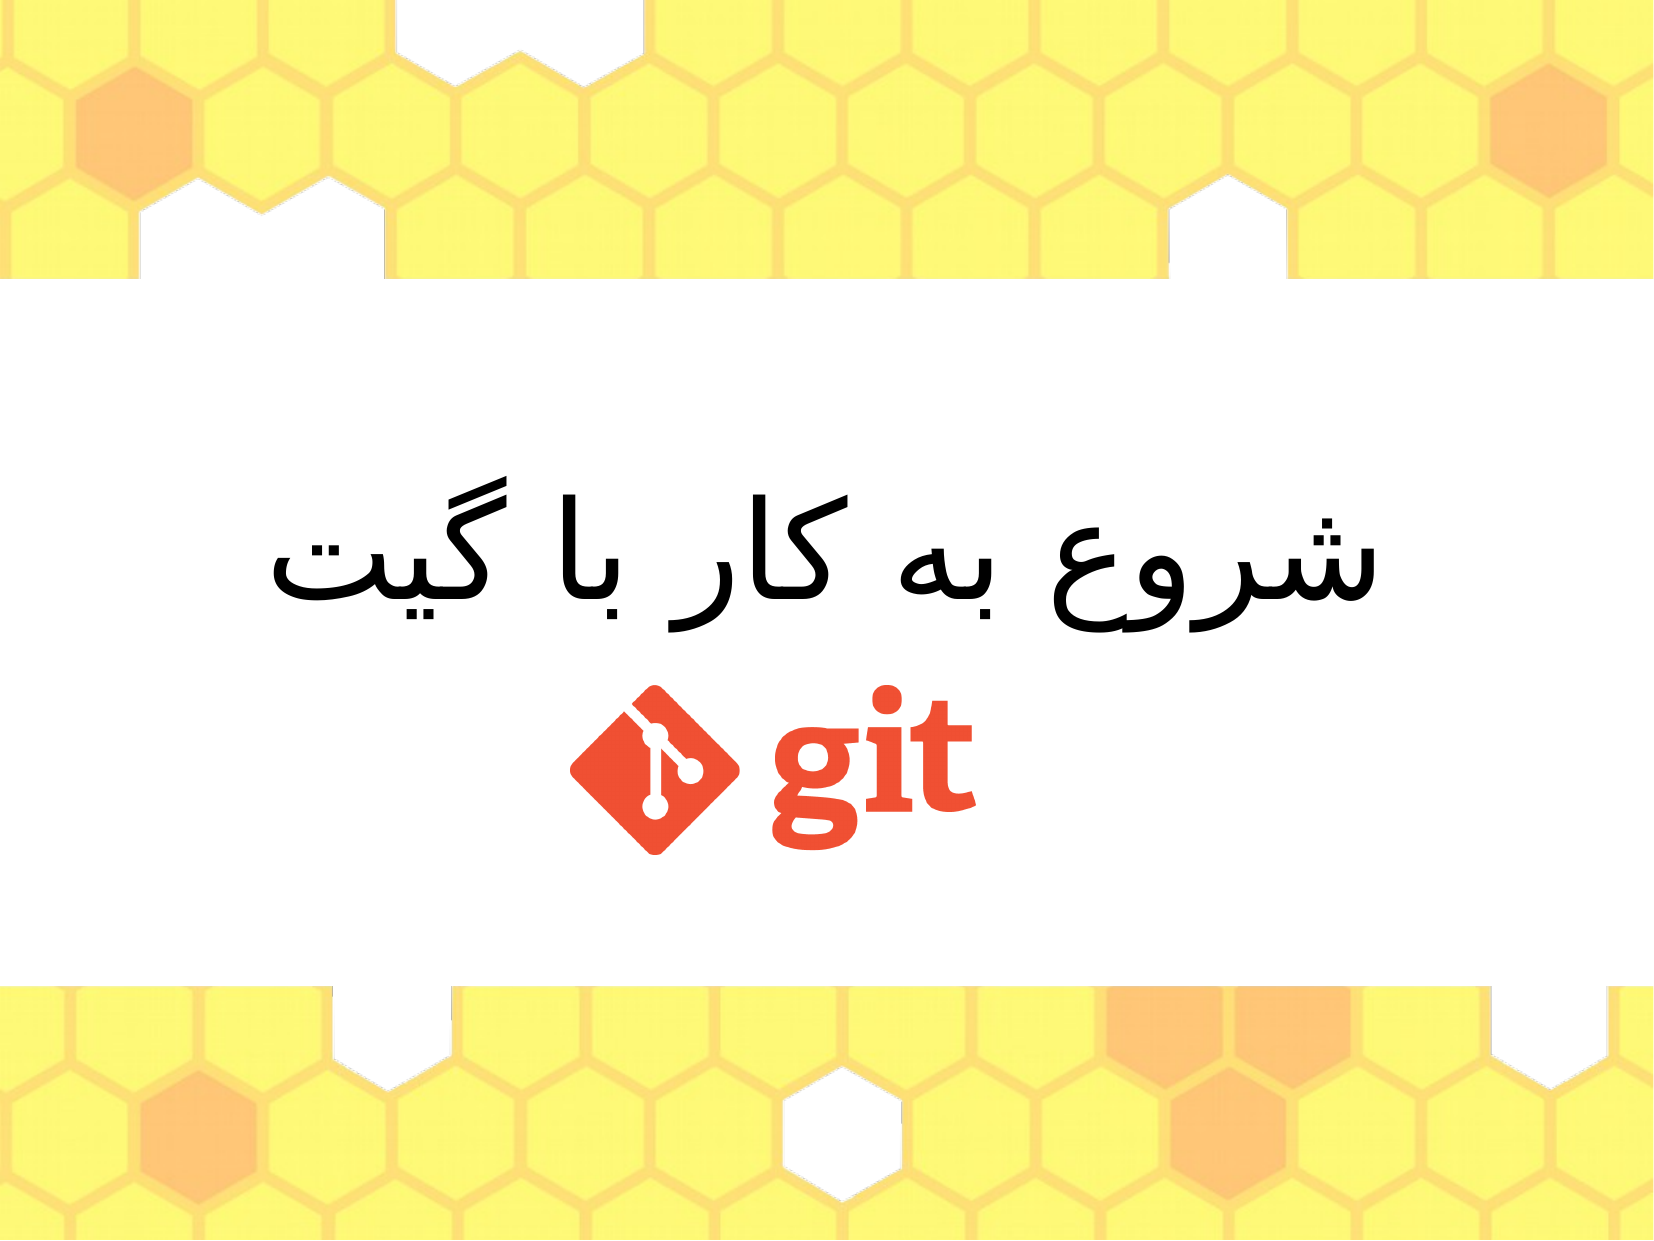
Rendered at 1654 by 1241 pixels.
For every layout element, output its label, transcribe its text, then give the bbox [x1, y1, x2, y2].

title شروع به کار با گیت [82, 418, 1571, 686]
picture [0, 0, 1654, 279]
picture [570, 685, 976, 856]
picture [0, 986, 1654, 1240]
